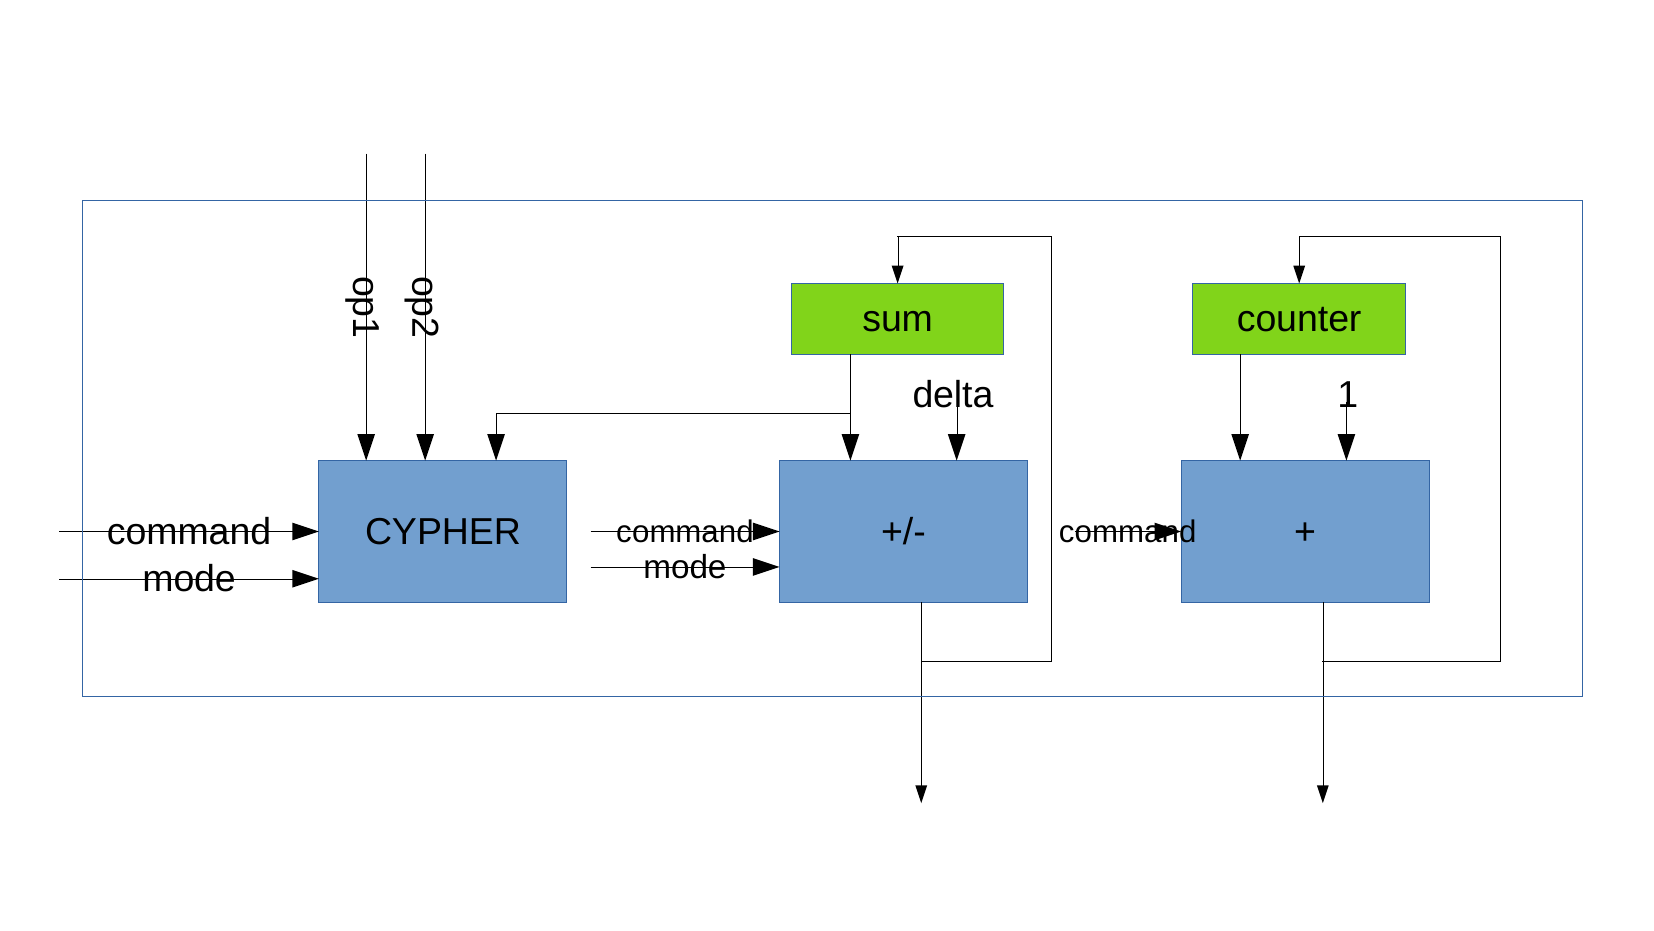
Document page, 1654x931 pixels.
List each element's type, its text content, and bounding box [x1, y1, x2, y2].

text_box CYPHER [318, 460, 567, 603]
text_box 1 [1322, 366, 1453, 426]
text_box + [1181, 460, 1430, 603]
text_box + [1183, 527, 1192, 540]
text_box counter [1192, 283, 1406, 355]
text_box sum [791, 283, 1004, 355]
text_box +/- [779, 460, 1028, 603]
text_box delta [897, 366, 1028, 426]
